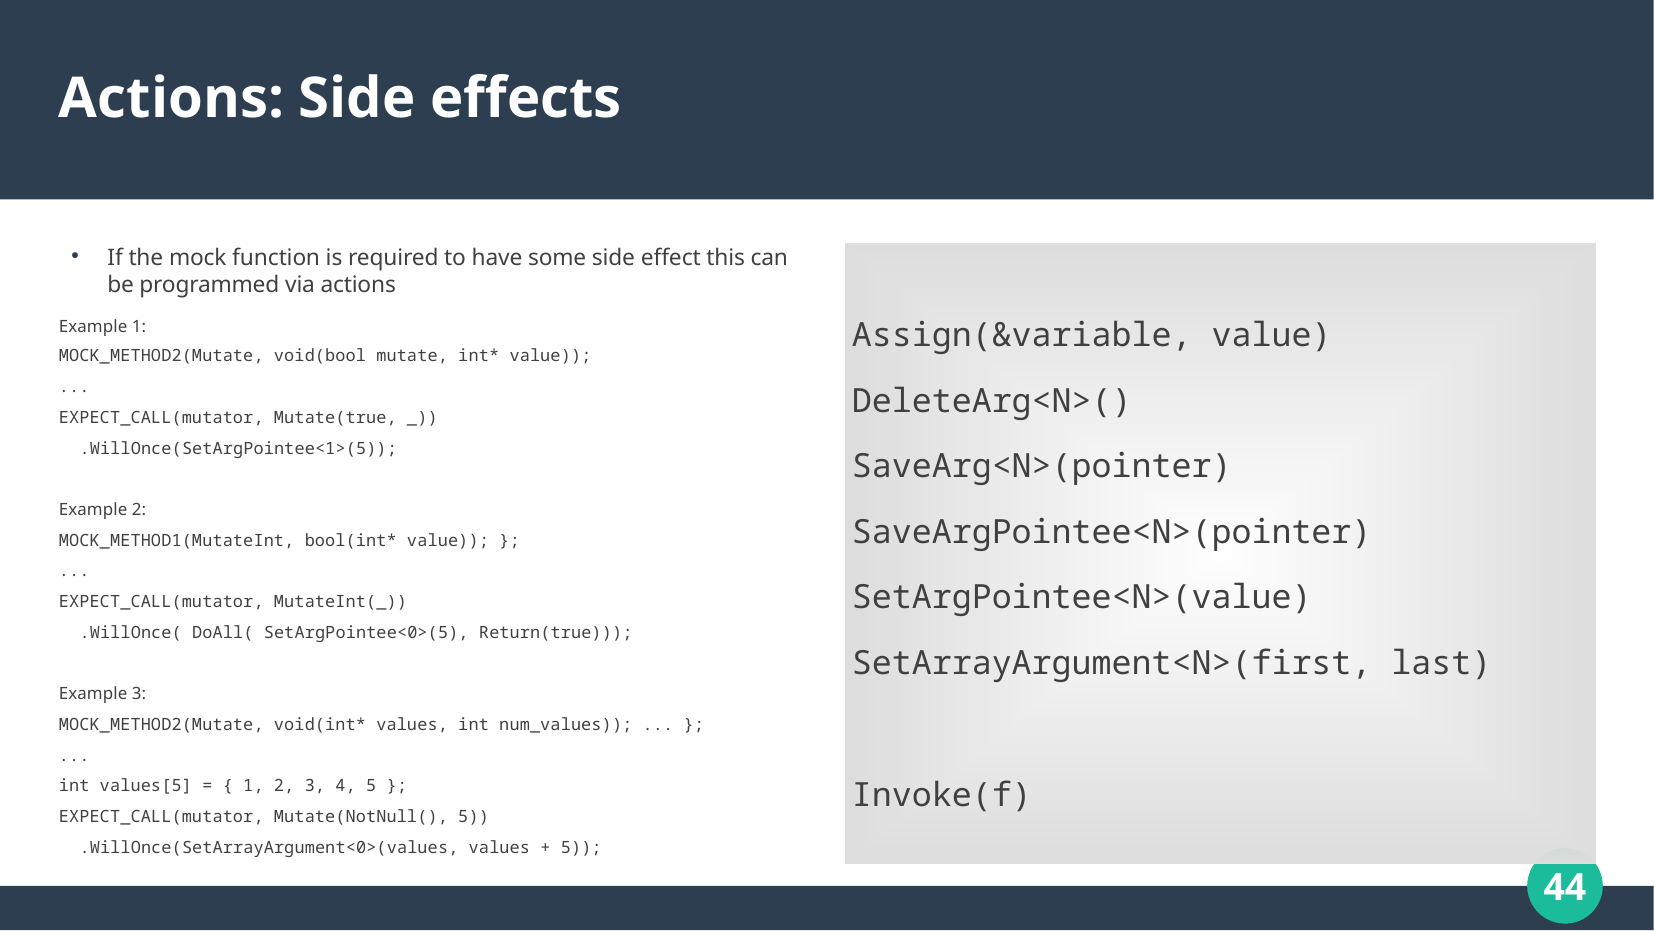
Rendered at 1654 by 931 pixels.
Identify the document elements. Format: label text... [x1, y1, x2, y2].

title Actions: Side effects [59, 37, 1595, 155]
list Assign(&variable, value) DeleteArg<N>() SaveArg<N>(pointer) SaveArgPointee<N>(pointer) SetArgPointee<N>(value) SetArrayArgument<N>(first, last) Invoke(f) [845, 243, 1596, 864]
list If the mock function is required to have some side effect this can be programmed via actions Example 1: MOCK_METHOD2(Mutate, void(bool mutate, int* value)); ... EXPECT_CALL(mutator, Mutate(true, _)) .WillOnce(SetArgPointee<1>(5)); Example 2: MOCK_METHOD1(MutateInt, bool(int* value)); }; ... EXPECT_CALL(mutator, MutateInt(_)) .WillOnce( DoAll( SetArgPointee<0>(5), Return(true))); Example 3: MOCK_METHOD2(Mutate, void(int* values, int num_values)); ... }; ... int values[5] = { 1, 2, 3, 4, 5 }; EXPECT_CALL(mutator, Mutate(NotNull(), 5)) .WillOnce(SetArrayArgument<0>(values, values + 5)); [59, 243, 809, 864]
